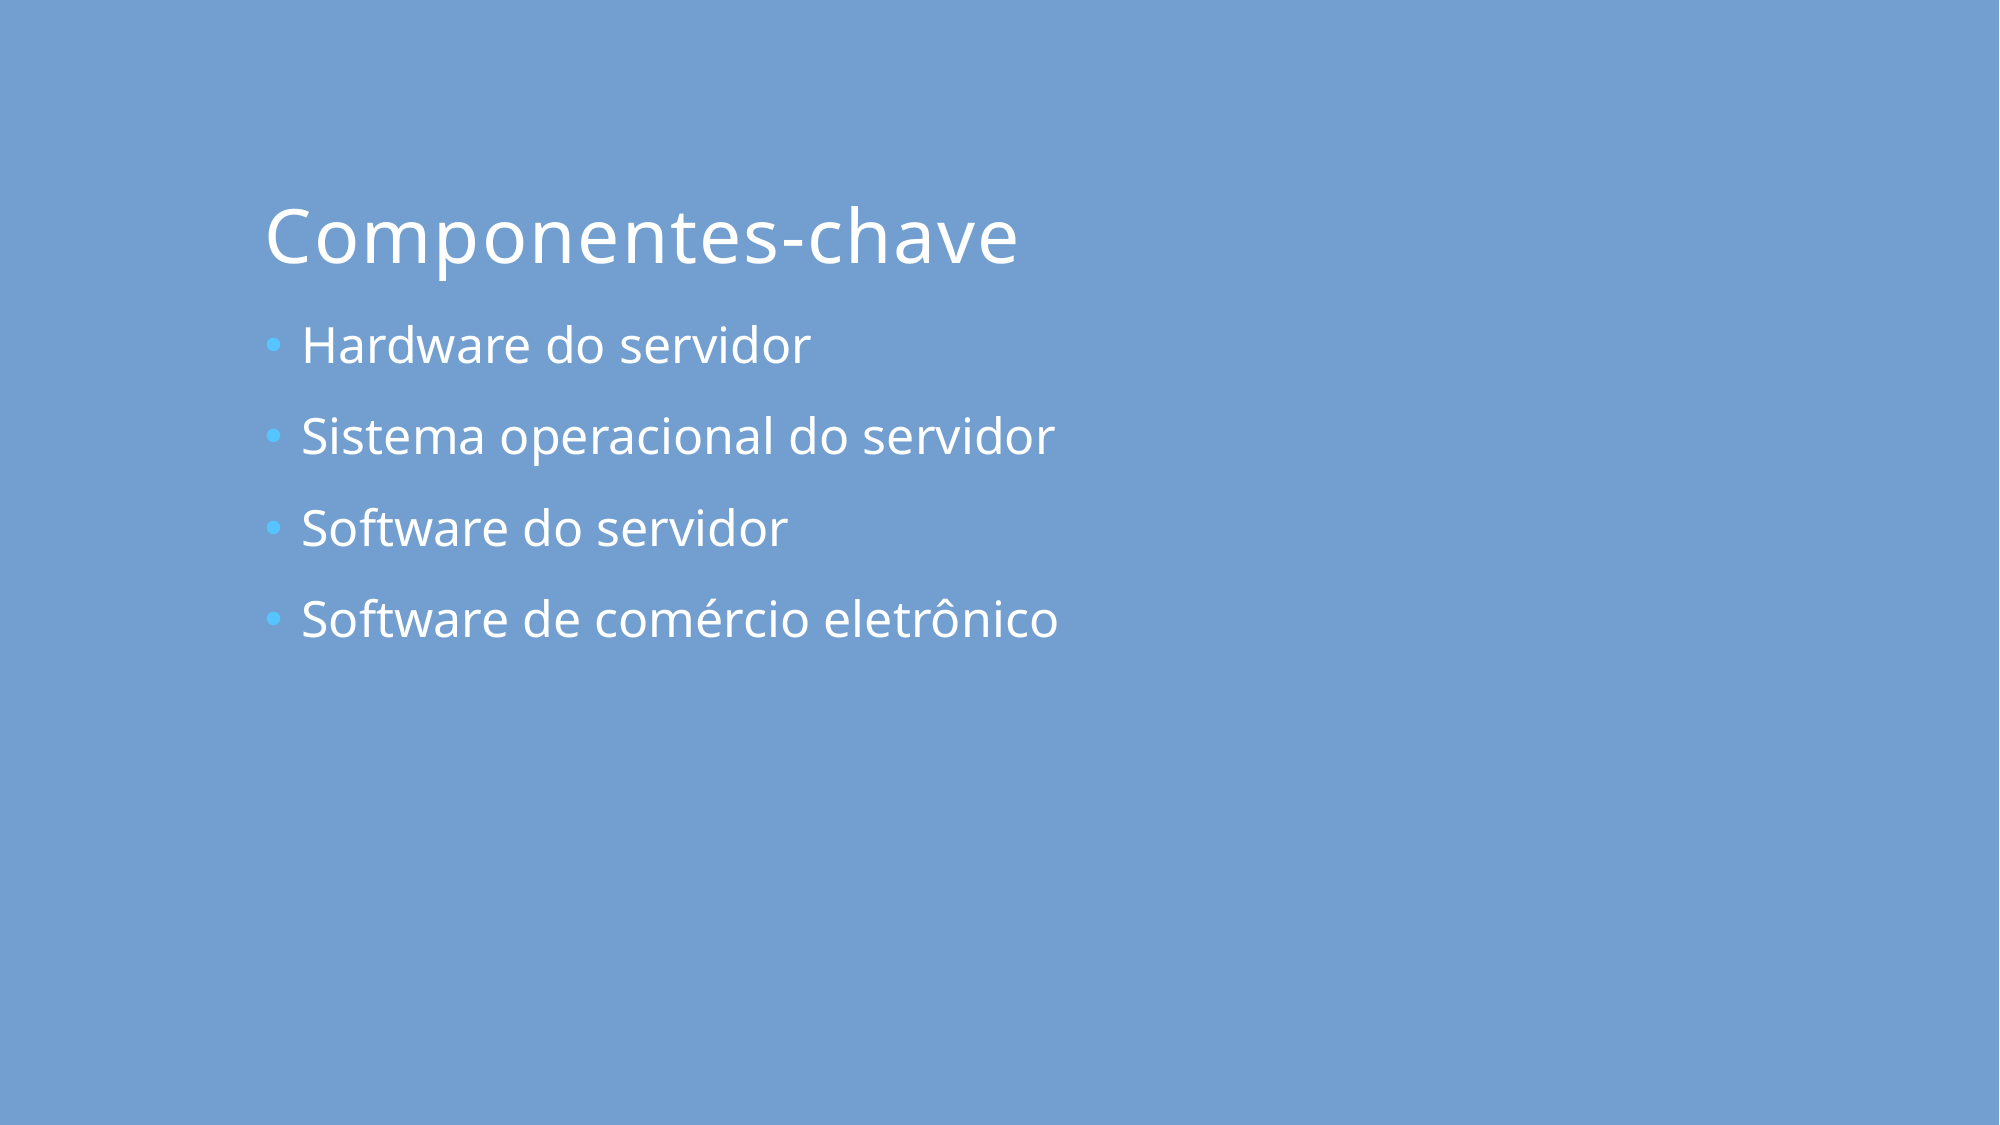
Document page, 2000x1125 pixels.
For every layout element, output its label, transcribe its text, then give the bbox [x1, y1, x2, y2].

title Componentes-chave [249, 62, 1750, 288]
list Hardware do servidor Sistema operacional do servidor Software do servidor Software de comércio eletrônico [249, 312, 1749, 988]
